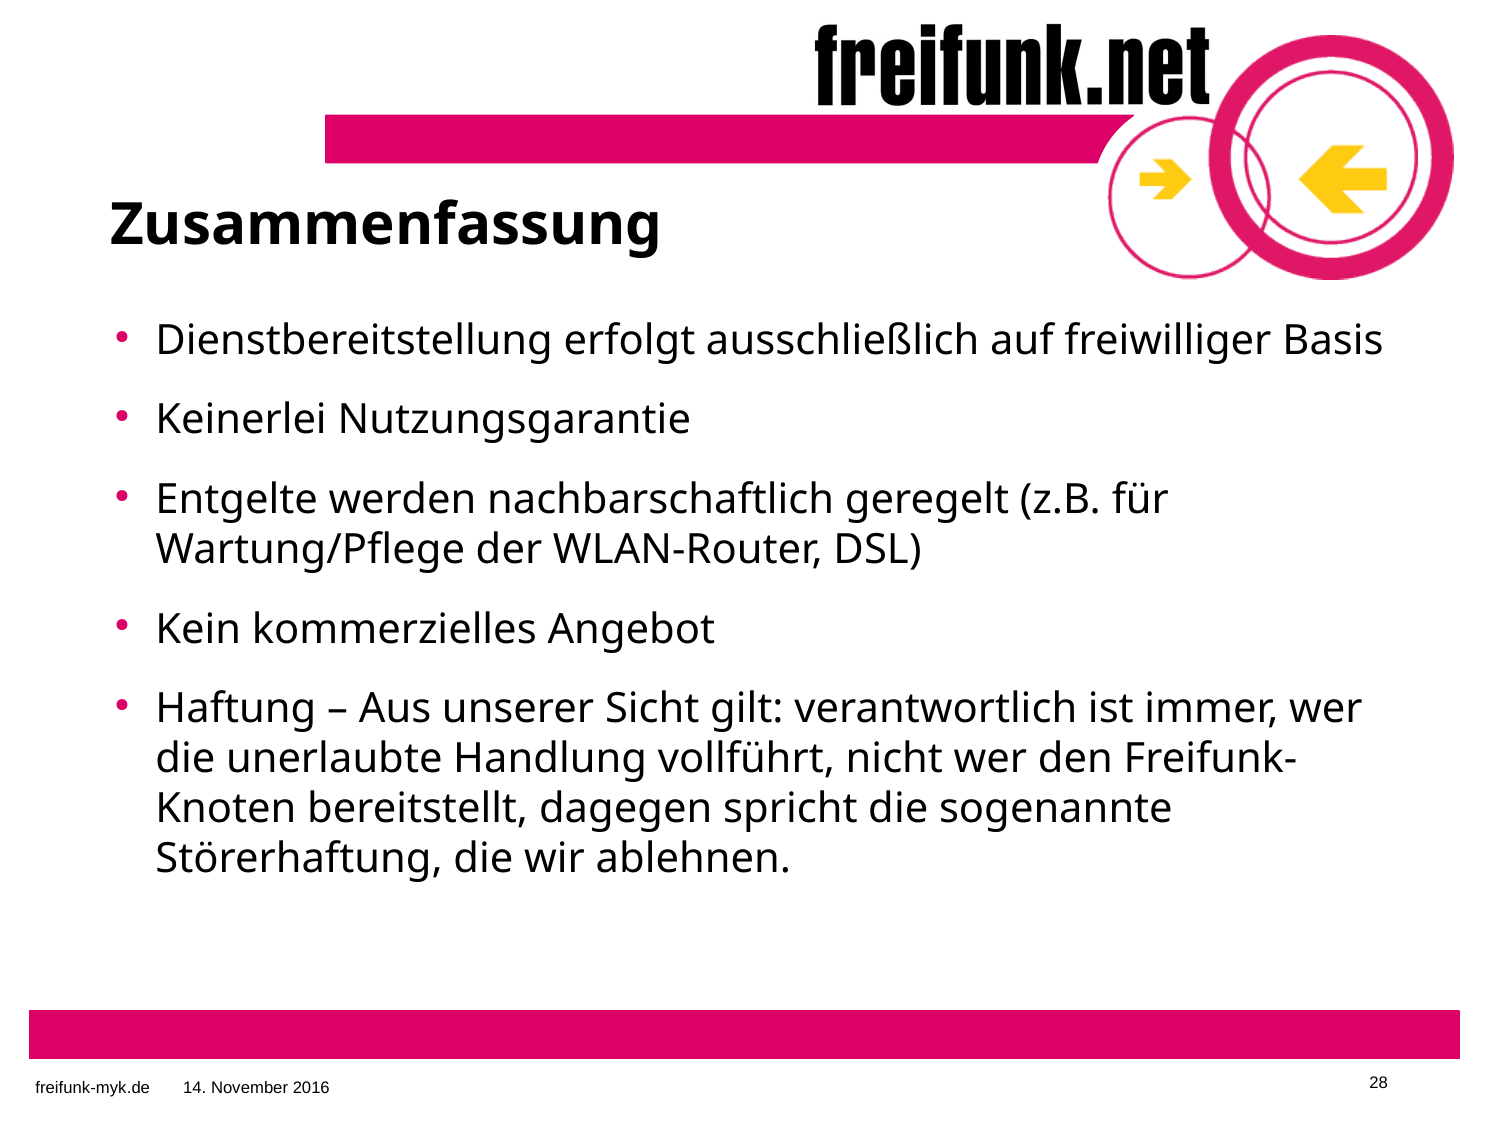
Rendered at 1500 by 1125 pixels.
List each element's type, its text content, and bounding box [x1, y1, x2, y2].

title Zusammenfassung [110, 160, 1093, 282]
list Dienstbereitstellung erfolgt ausschließlich auf freiwilliger Basis Keinerlei Nutzungsgarantie Entgelte werden nachbarschaftlich geregelt (z.B. für Wartung/Pflege der WLAN-Router, DSL) Kein kommerzielles Angebot Haftung – Aus unserer Sicht gilt: verantwortlich ist immer, wer die unerlaubte Handlung vollführt, nicht wer den Freifunk-Knoten bereitstellt, dagegen spricht die sogenannte Störerhaftung, die wir ablehnen. [110, 312, 1392, 1000]
picture [816, 24, 1454, 280]
